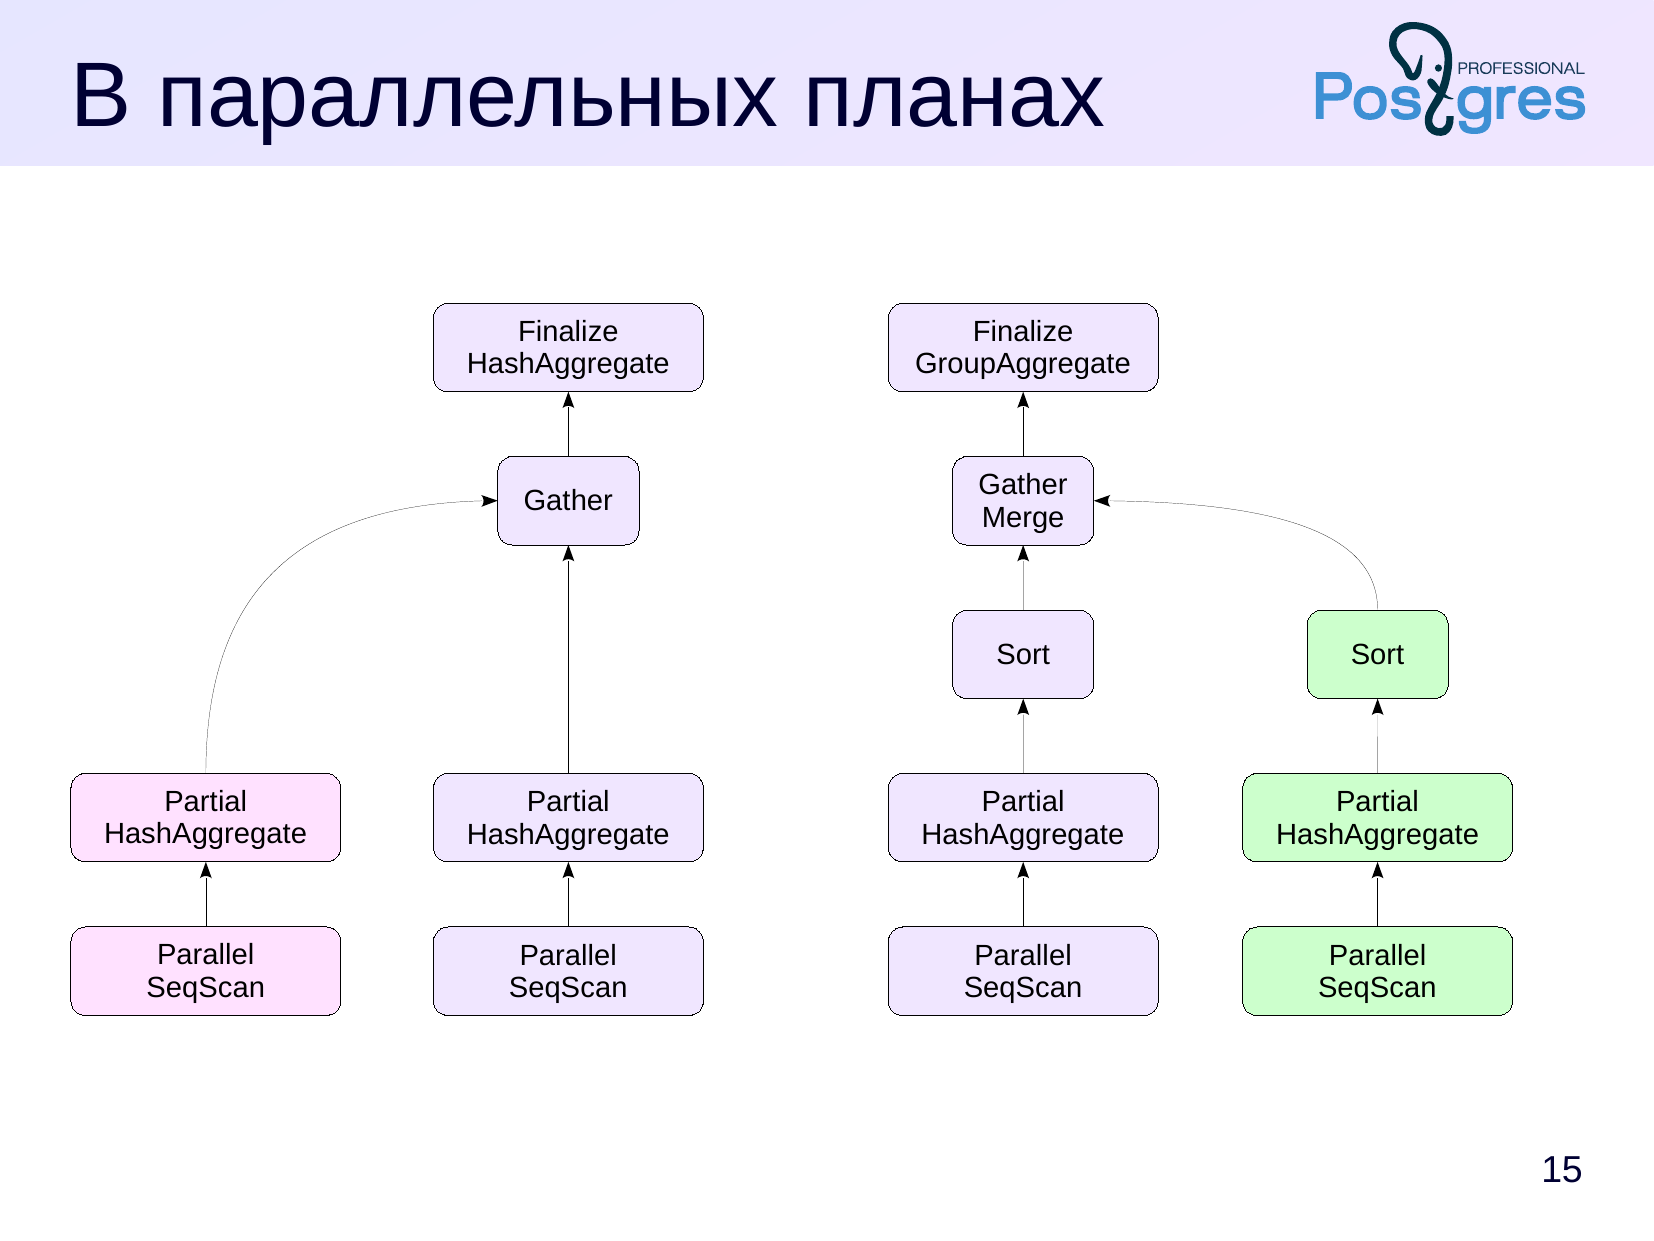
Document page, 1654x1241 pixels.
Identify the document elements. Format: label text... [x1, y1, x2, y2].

text_box Parallel SeqScan [1242, 926, 1513, 1016]
text_box Parallel SeqScan [888, 926, 1159, 1016]
text_box Gather [497, 456, 640, 546]
text_box Finalize GroupAggregate [888, 303, 1159, 392]
text_box Sort [952, 610, 1094, 699]
text_box Partial HashAggregate [70, 773, 341, 862]
text_box Finalize HashAggregate [433, 303, 704, 392]
text_box Partial HashAggregate [1242, 773, 1513, 862]
text_box Partial HashAggregate [888, 773, 1159, 862]
text_box Gather Merge [952, 456, 1094, 546]
title В параллельных планах [70, 43, 1261, 151]
text_box Sort [1307, 610, 1449, 699]
text_box Partial HashAggregate [433, 773, 704, 862]
text_box Parallel SeqScan [70, 926, 341, 1016]
text_box Parallel SeqScan [433, 926, 704, 1016]
